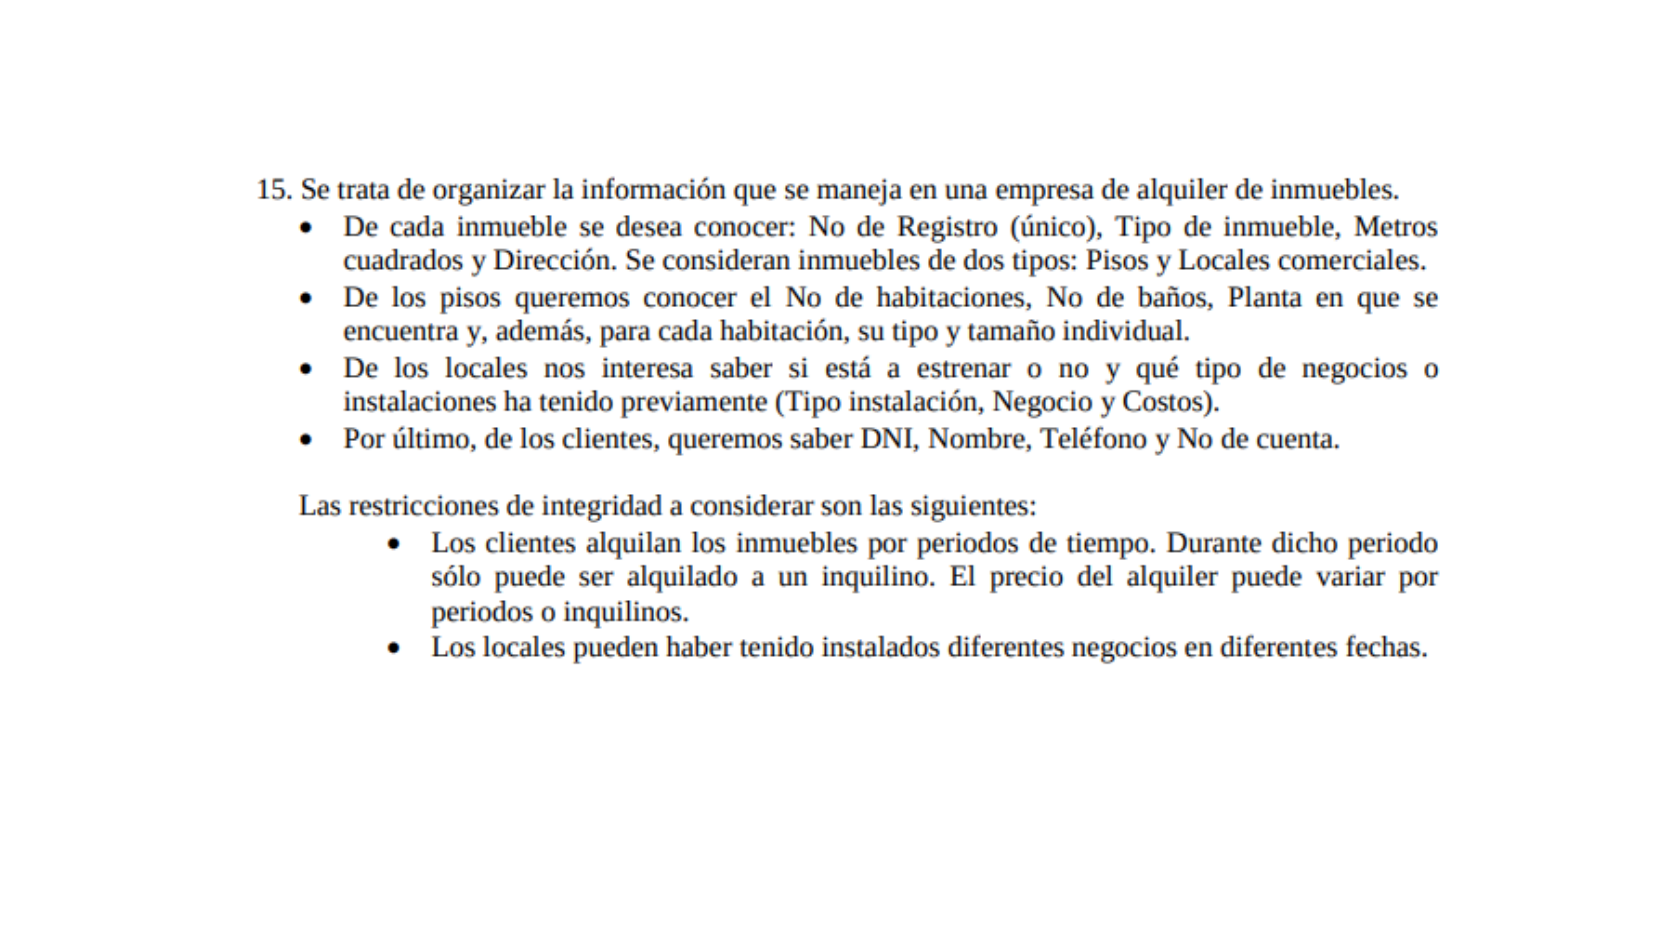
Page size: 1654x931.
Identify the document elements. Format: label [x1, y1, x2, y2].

picture [210, 134, 1490, 721]
